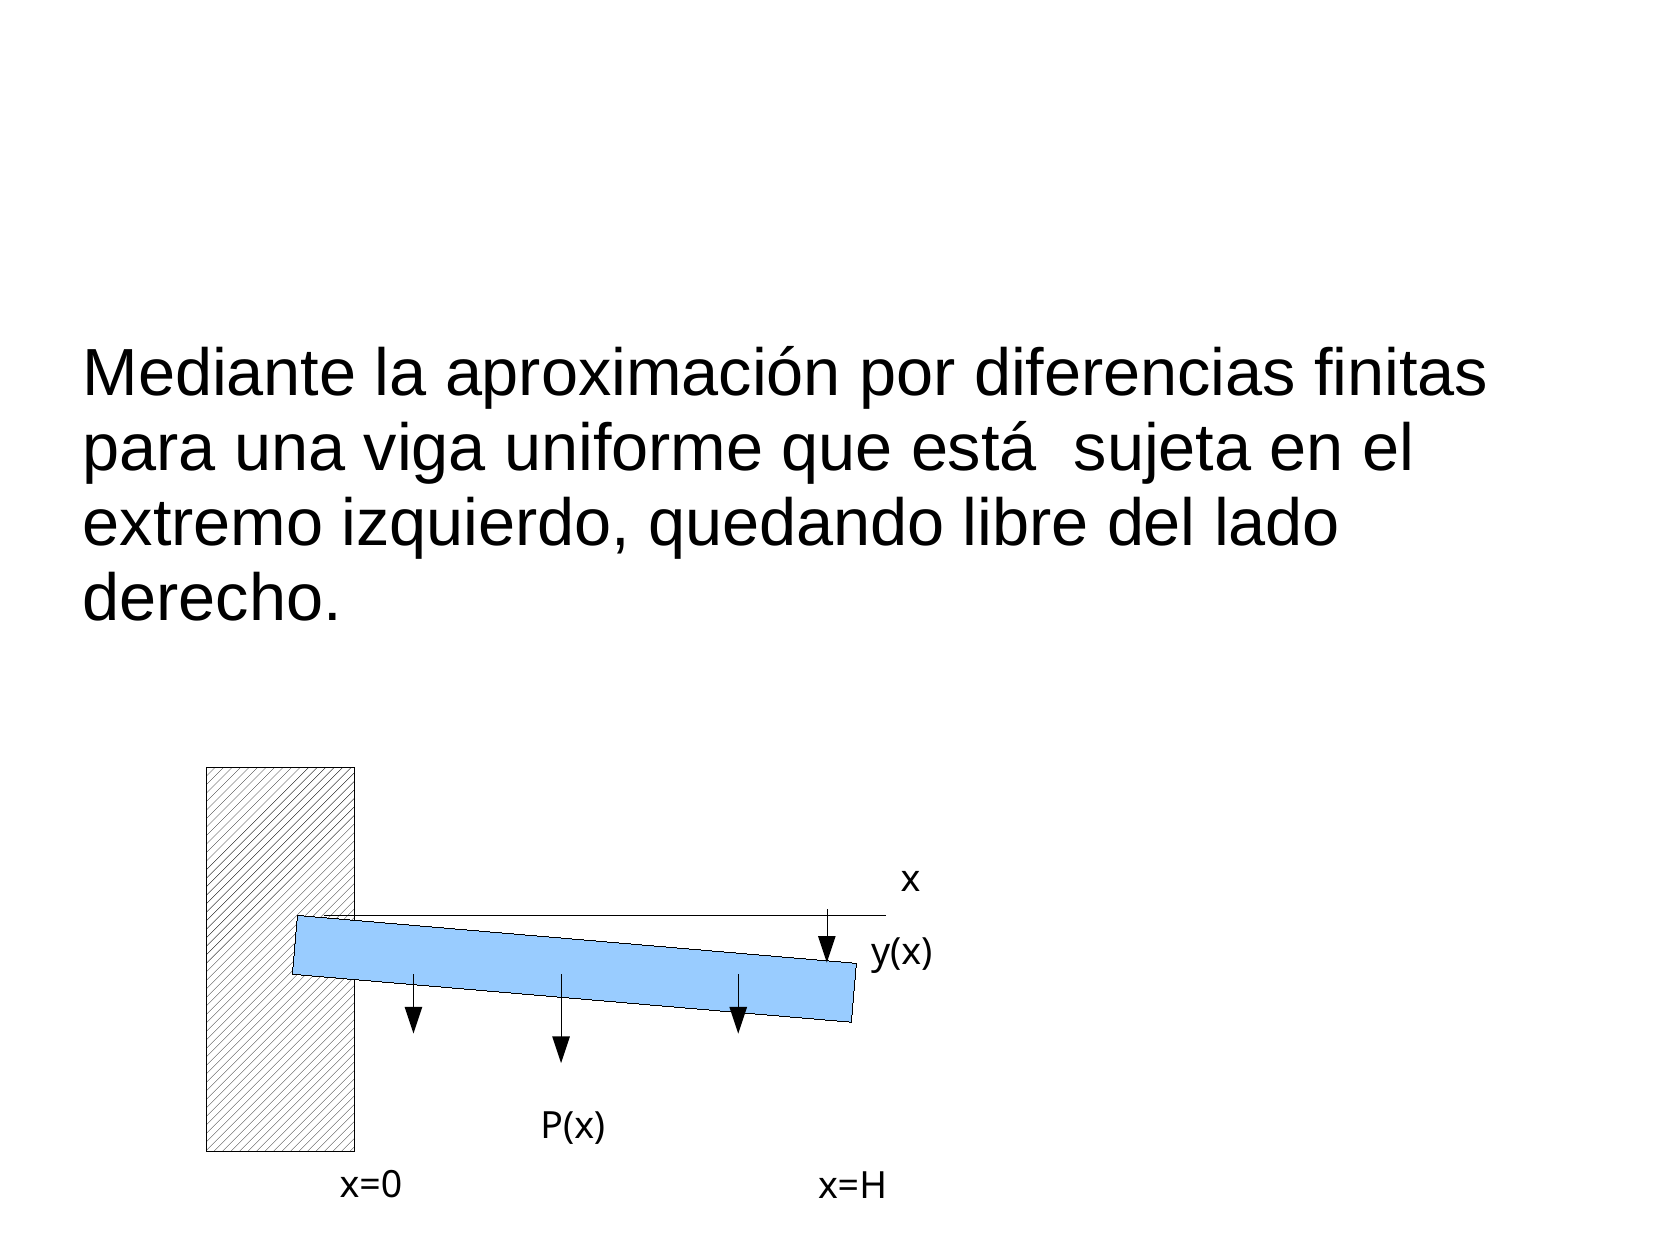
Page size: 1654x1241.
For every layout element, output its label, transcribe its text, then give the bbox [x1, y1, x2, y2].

subtitle Mediante la aproximación por diferencias finitas para una viga uniforme que está sujeta en el extremo izquierdo, quedando libre del lado derecho. [82, 290, 1571, 680]
text_box x=0 [324, 1150, 414, 1208]
text_box P(x) [525, 1091, 620, 1149]
text_box x=H [803, 1150, 900, 1209]
text_box y(x) [856, 917, 950, 975]
text_box [206, 767, 856, 1152]
text_box x [885, 843, 935, 901]
